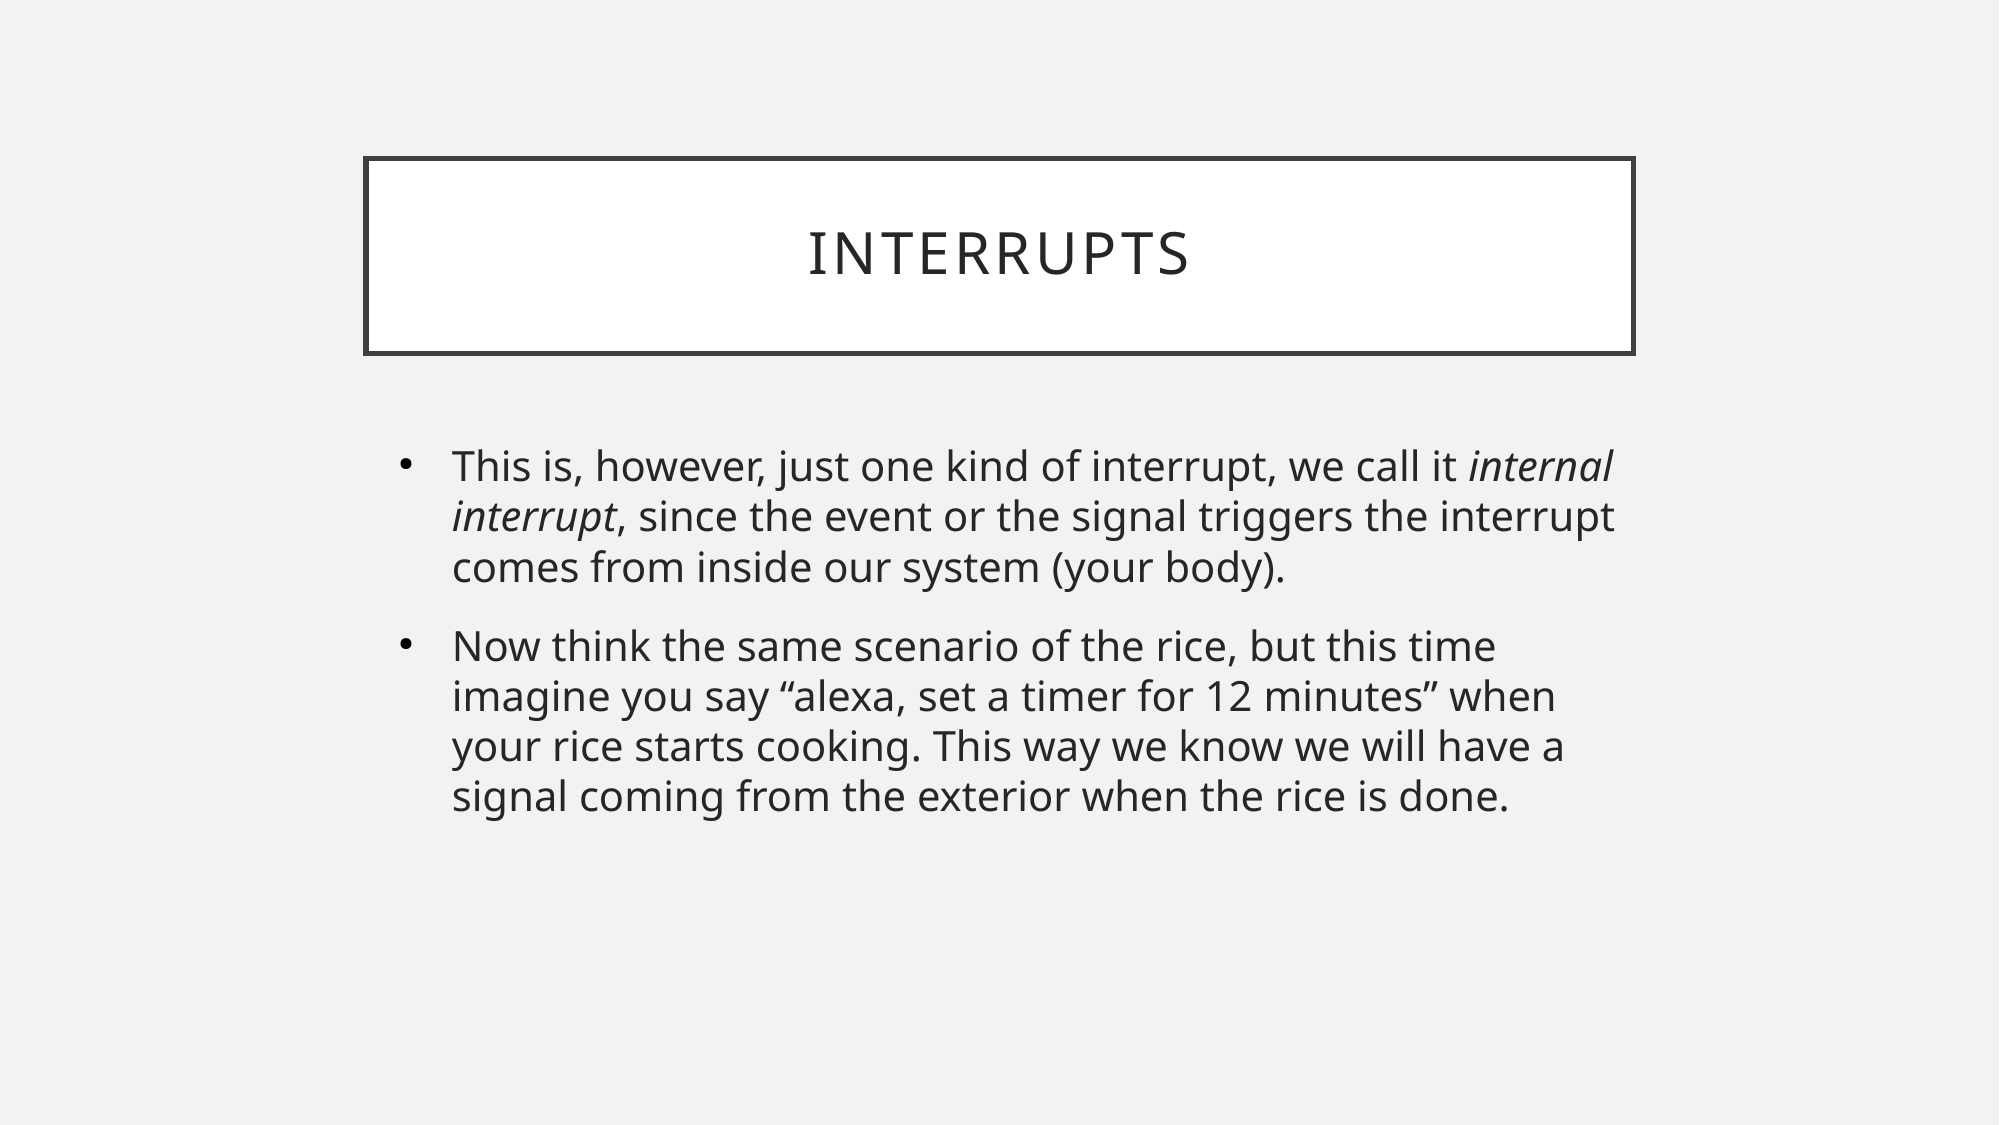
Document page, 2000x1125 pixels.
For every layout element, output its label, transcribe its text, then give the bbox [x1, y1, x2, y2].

title Interrupts [365, 158, 1634, 354]
list This is, however, just one kind of interrupt, we call it internal interrupt, since the event or the signal triggers the interrupt comes from inside our system (your body). Now think the same scenario of the rice, but this time imagine you say “alexa, set a timer for 12 minutes” when your rice starts cooking. This way we know we will have a signal coming from the exterior when the rice is done. [365, 432, 1634, 942]
